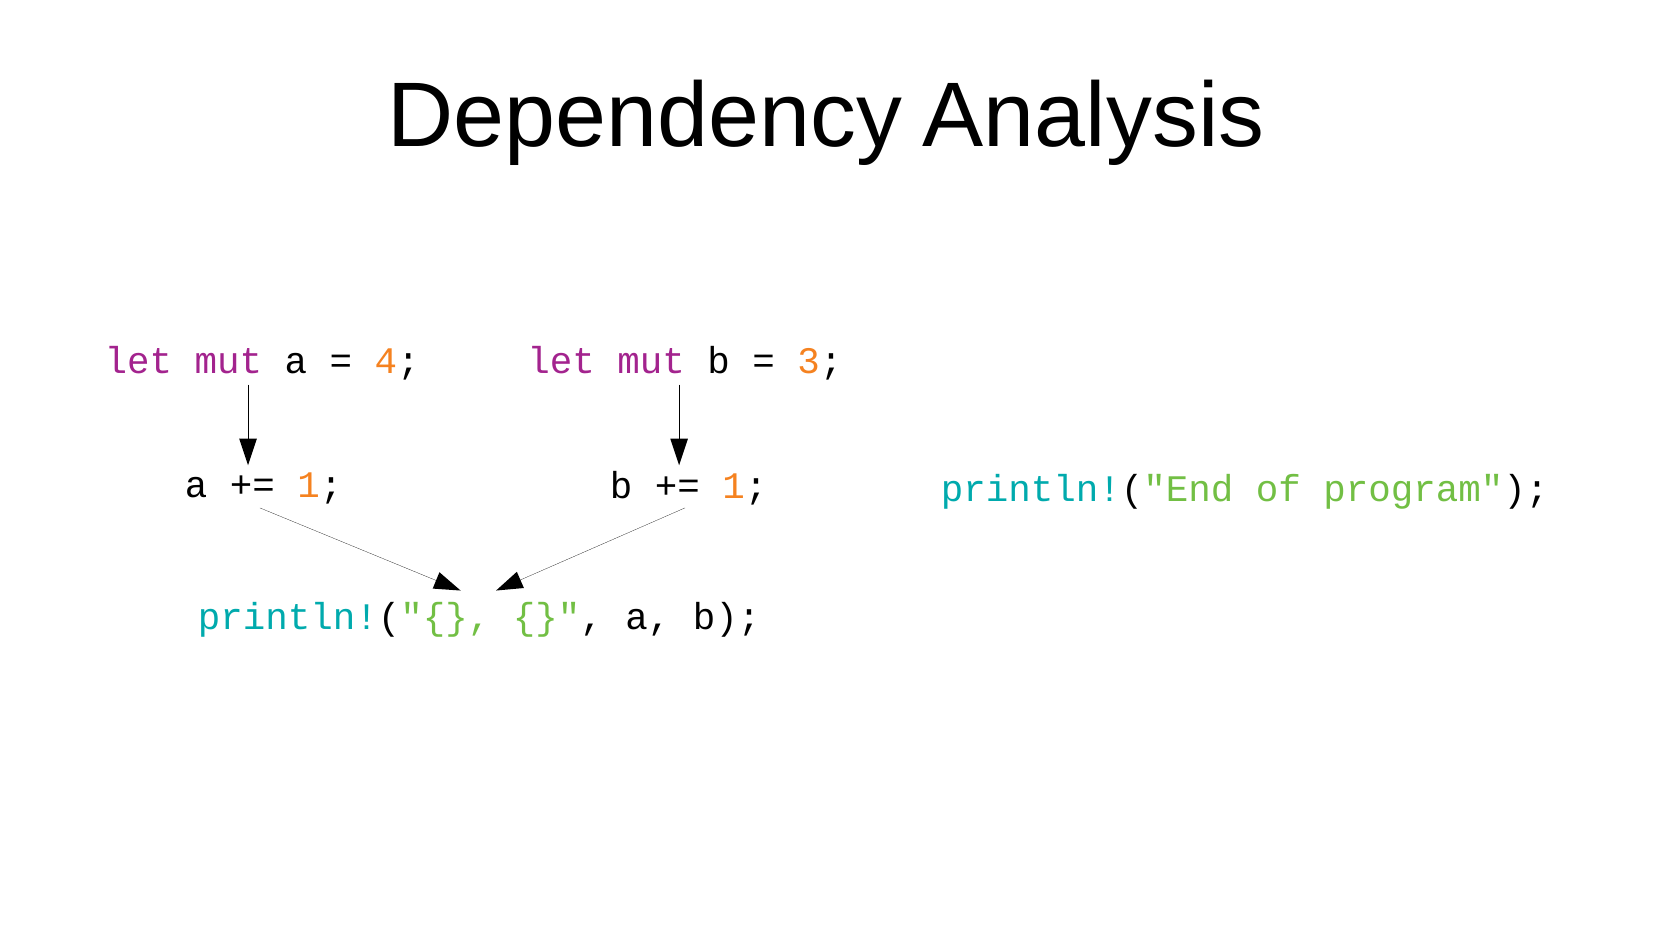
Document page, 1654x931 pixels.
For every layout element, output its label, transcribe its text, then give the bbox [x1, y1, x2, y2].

title Dependency Analysis [82, 37, 1571, 193]
text_box println!("{}, {}", a, b); [183, 590, 786, 648]
text_box a += 1; [170, 459, 362, 517]
text_box let mut a = 4; [89, 334, 442, 392]
text_box let mut b = 3; [512, 334, 879, 392]
text_box println!("End of program"); [925, 462, 1564, 520]
text_box b += 1; [595, 459, 797, 517]
